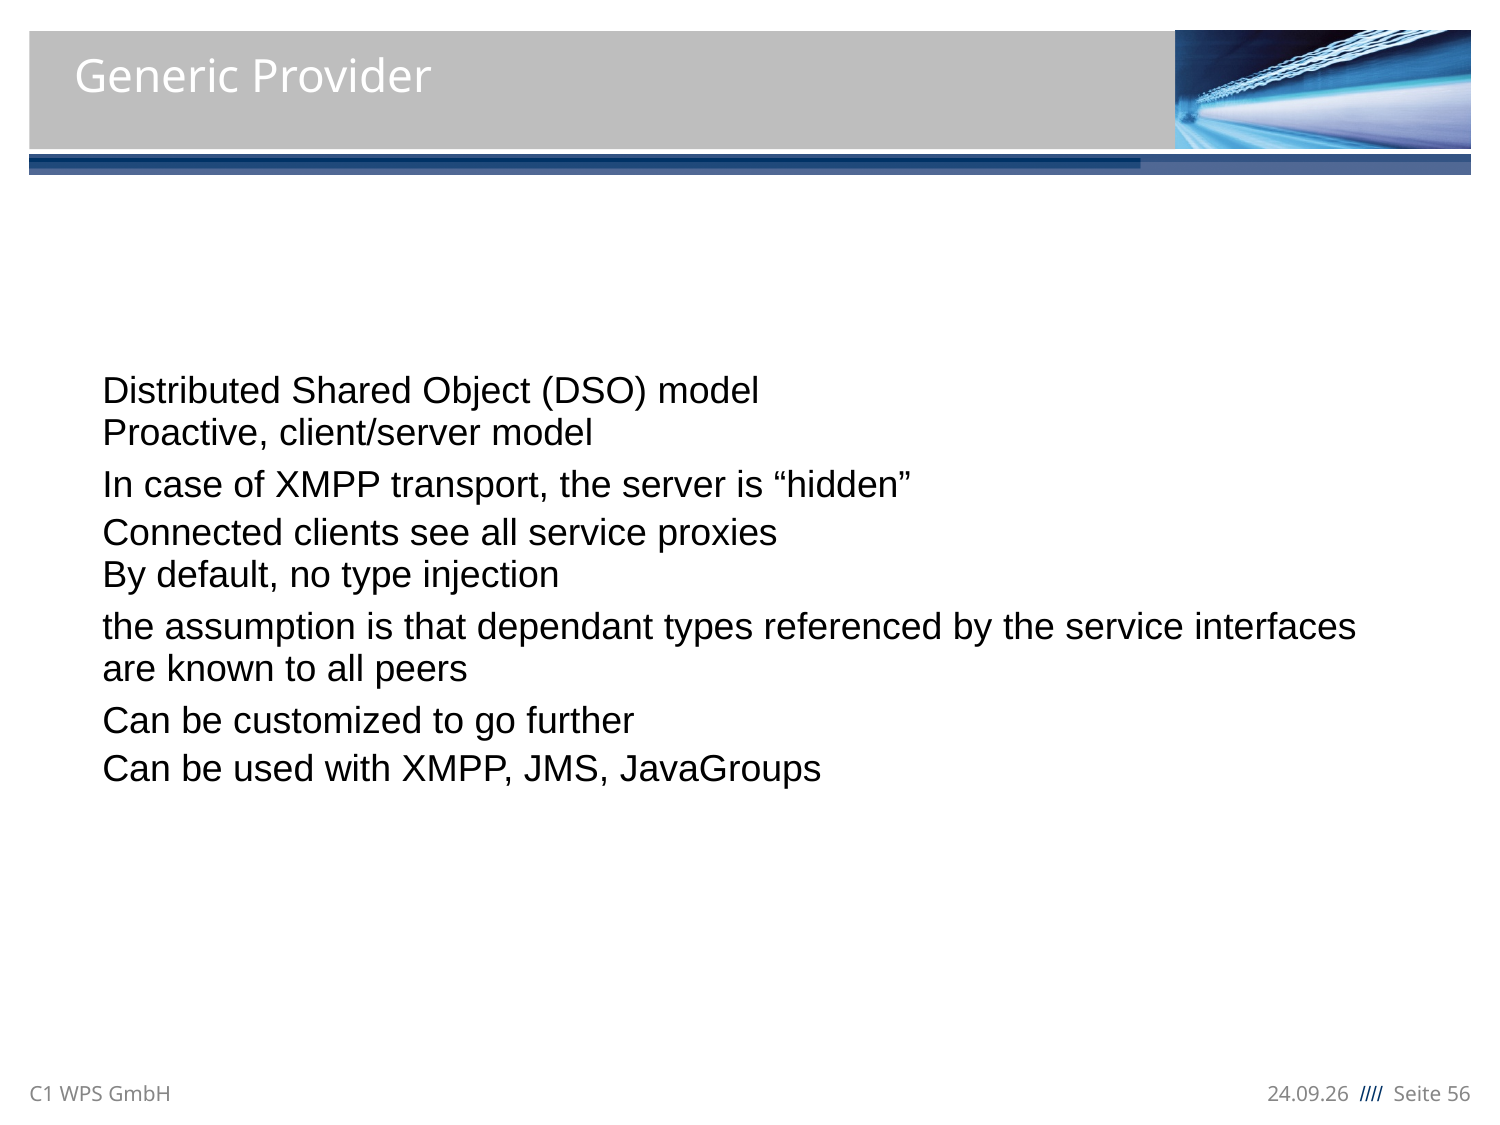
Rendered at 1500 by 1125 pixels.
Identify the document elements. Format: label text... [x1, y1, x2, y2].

picture [1175, 30, 1471, 149]
picture [29, 154, 1471, 175]
title Generic Provider [29, 31, 1176, 150]
text_box Generic Provider [25, 60, 29, 141]
text_box Distributed Shared Object (DSO) model Proactive, client/server model In case of XMPP transport, the server is “hidden” Connected clients see all service proxies By default, no type injection the assumption is that dependant types referenced by the service interfaces are known to all peers Can be customized to go further Can be used with XMPP, JMS, JavaGroups [87, 362, 1413, 1038]
